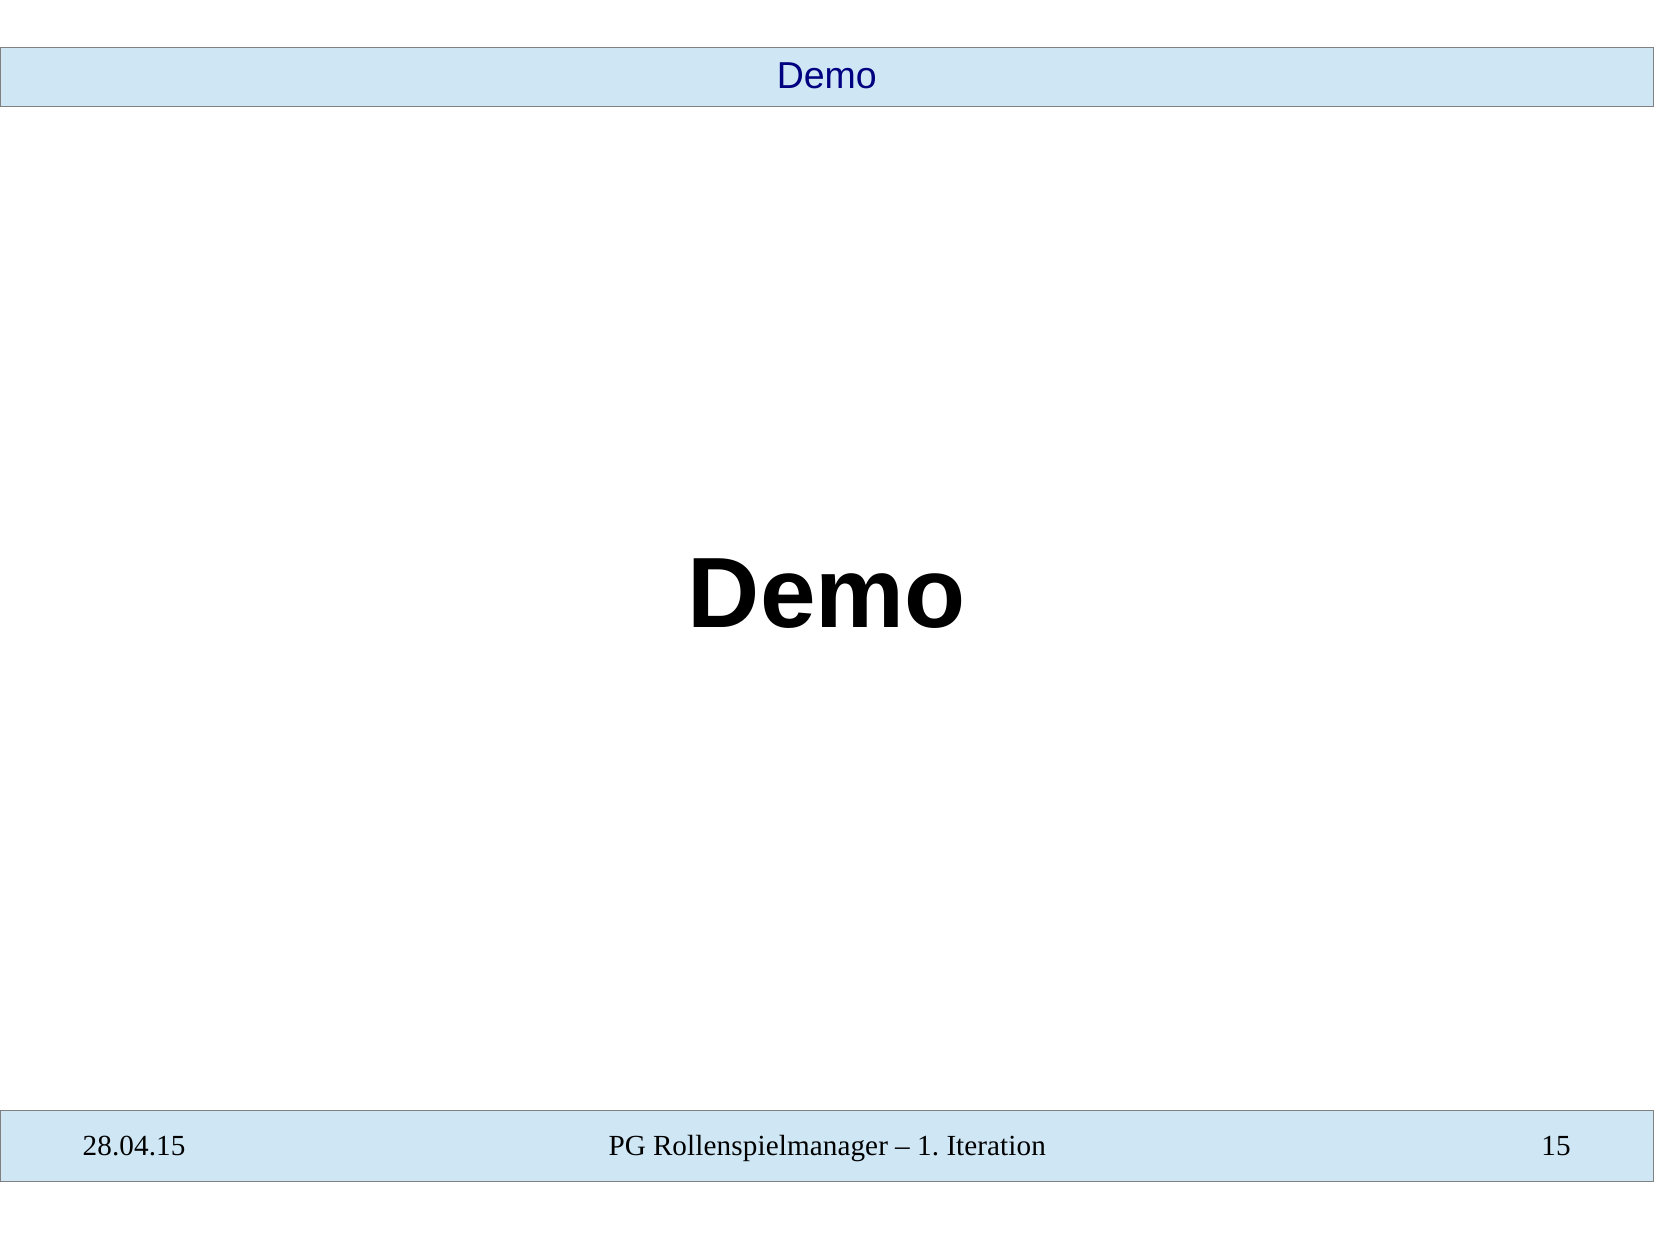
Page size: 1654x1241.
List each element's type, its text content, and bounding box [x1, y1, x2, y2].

subtitle Demo [82, 123, 1571, 1063]
text_box Demo [0, 47, 1654, 105]
